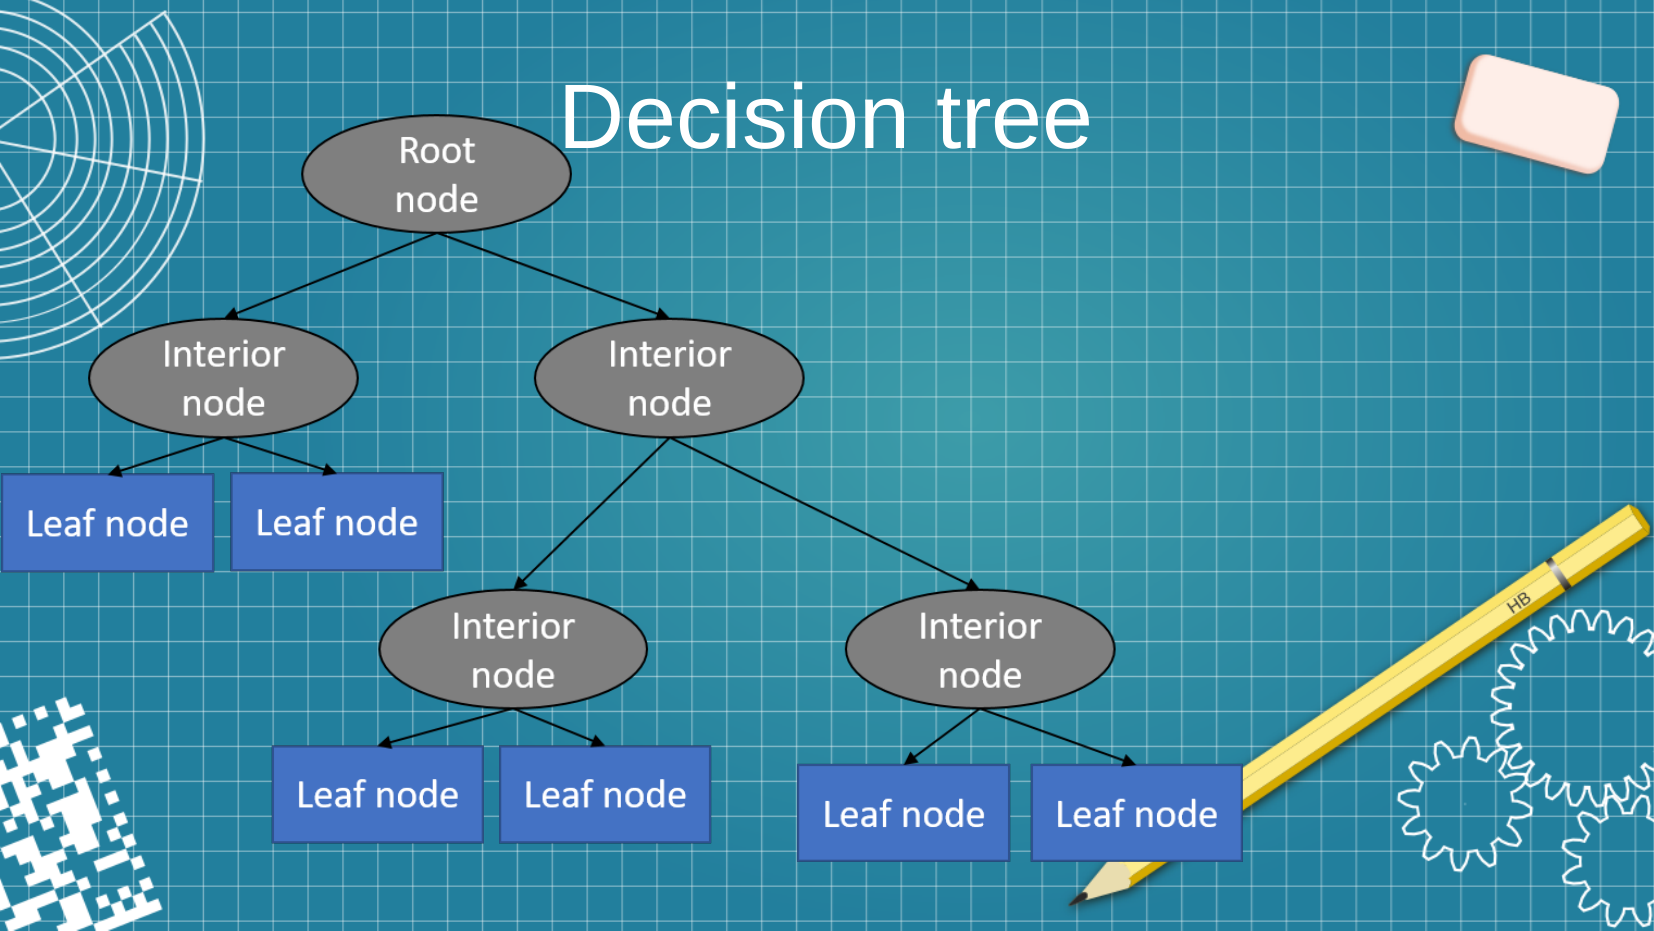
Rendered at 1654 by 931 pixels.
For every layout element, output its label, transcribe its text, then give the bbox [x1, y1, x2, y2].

picture [0, 0, 1654, 931]
title Decision tree [82, 0, 1571, 346]
